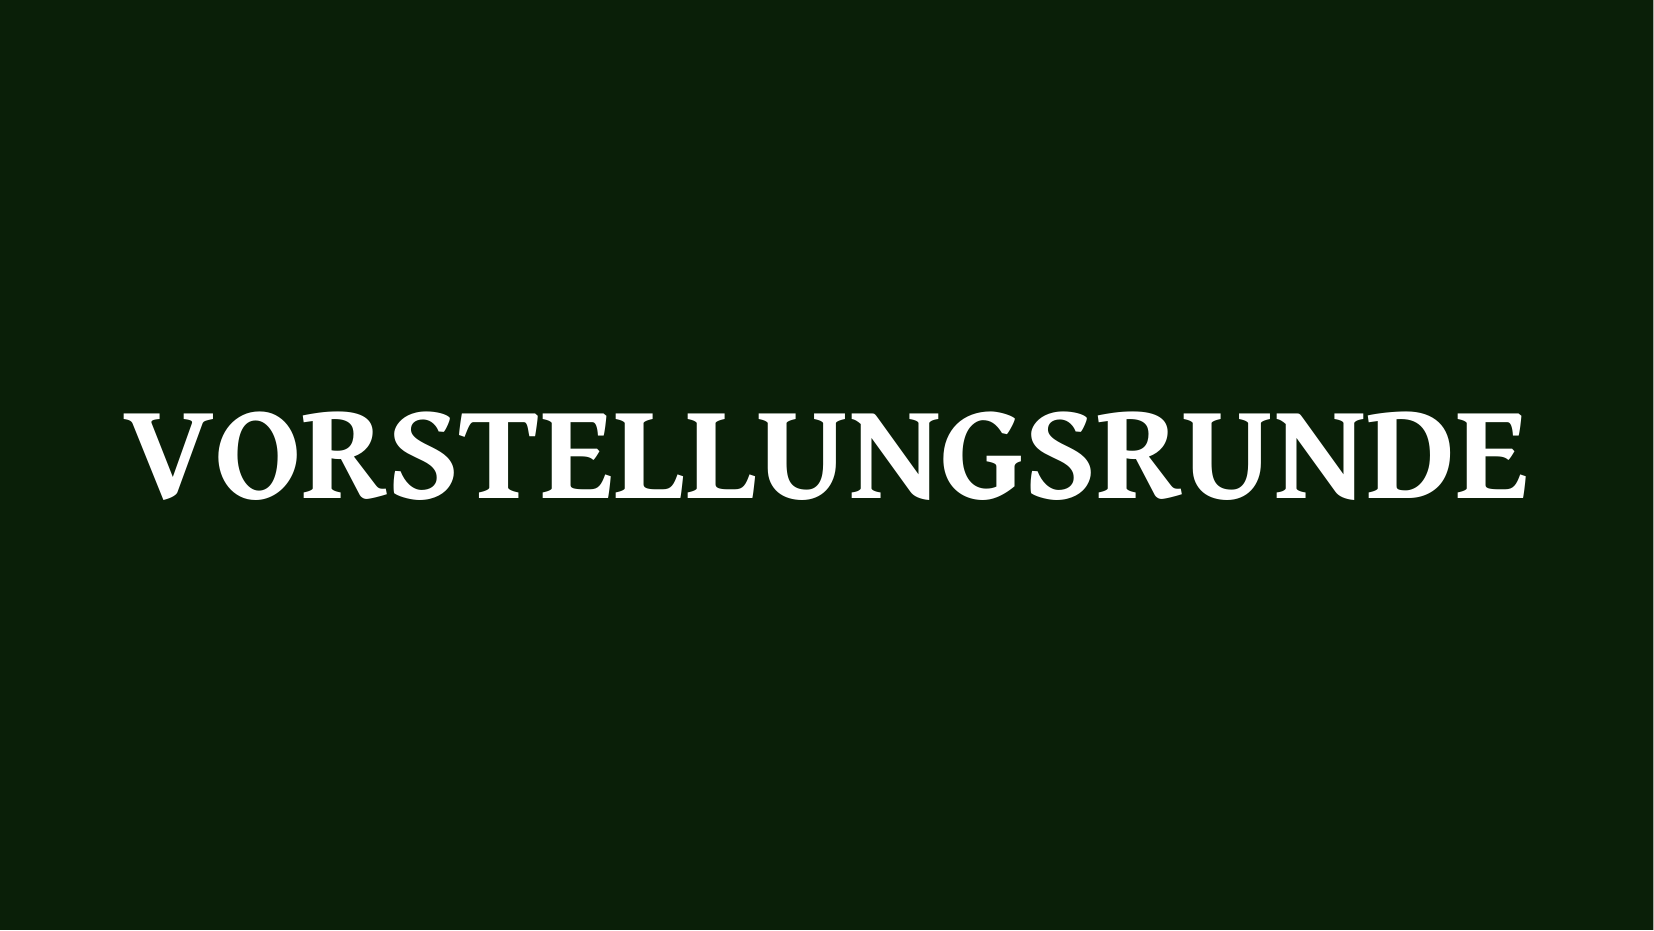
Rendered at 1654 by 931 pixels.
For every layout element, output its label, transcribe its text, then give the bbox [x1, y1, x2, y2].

title VORSTELLUNGSRUNDE [82, 59, 1571, 857]
